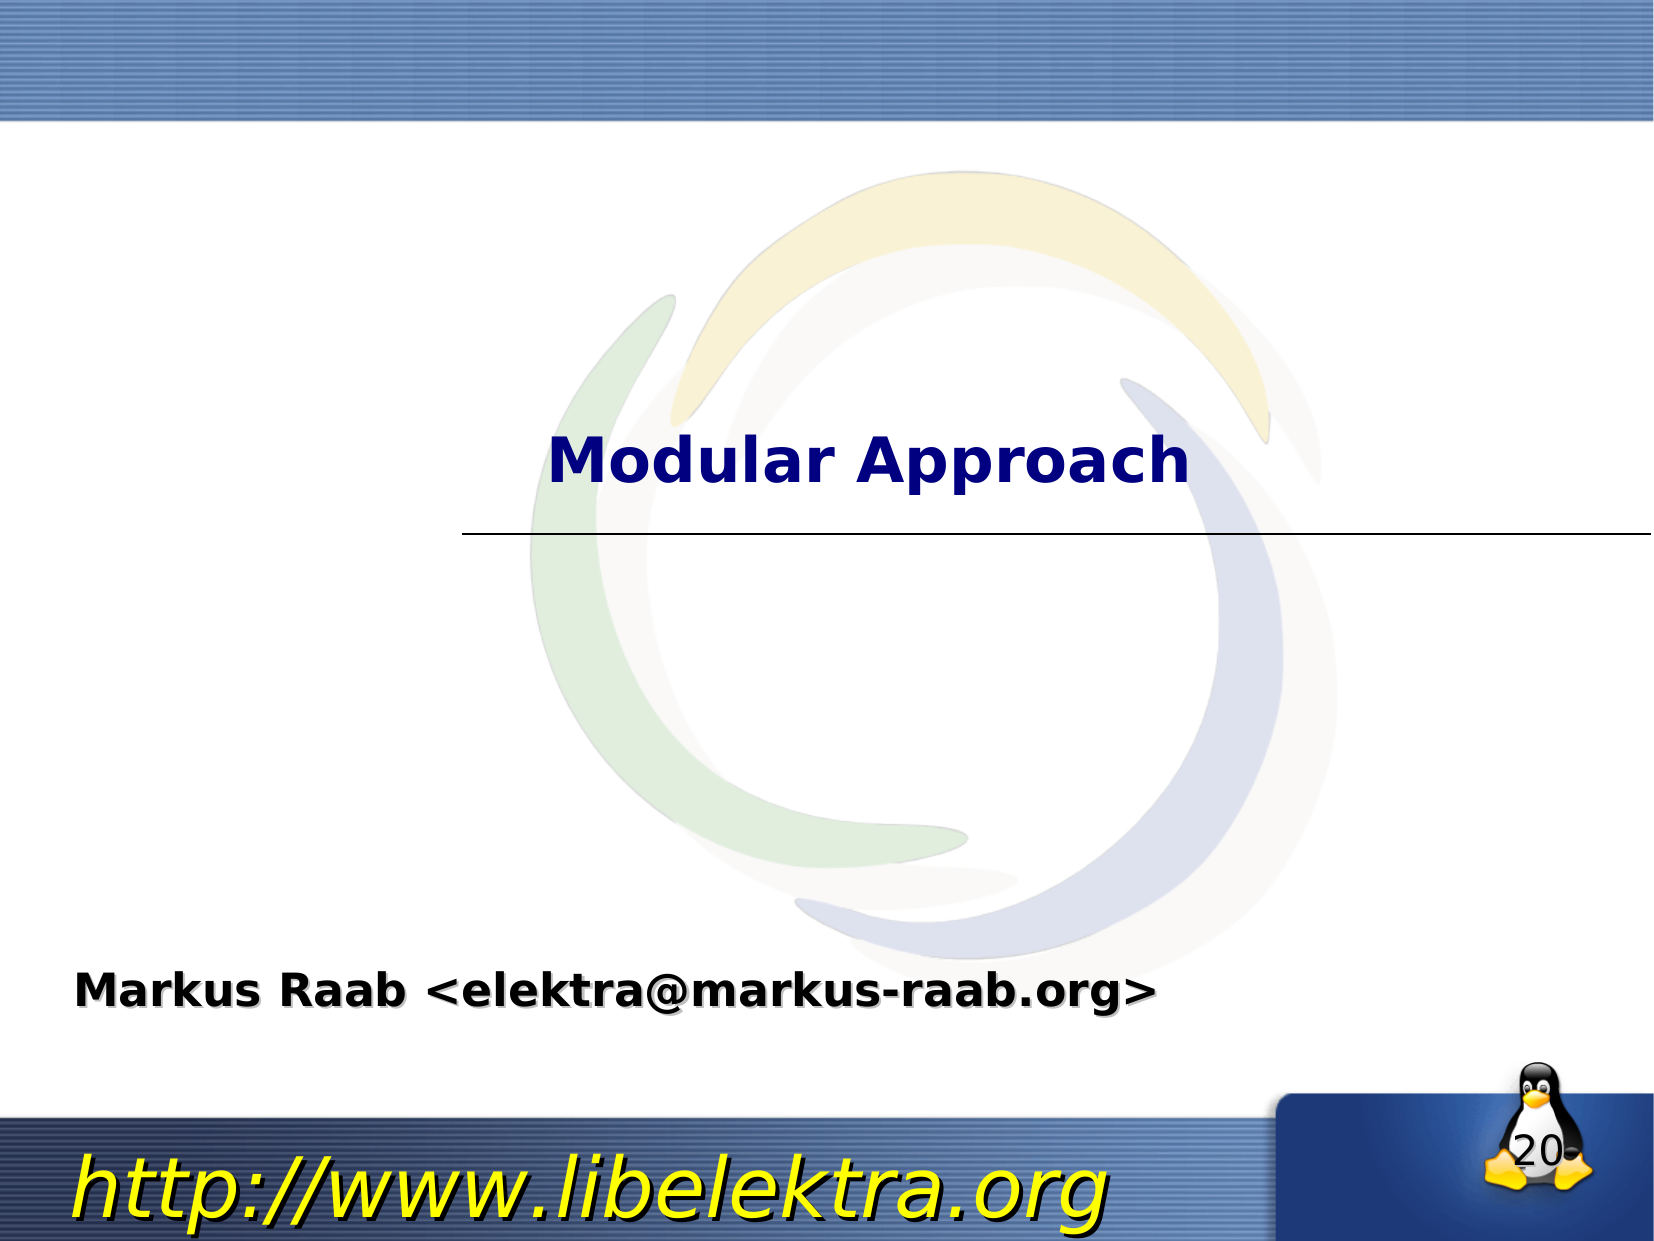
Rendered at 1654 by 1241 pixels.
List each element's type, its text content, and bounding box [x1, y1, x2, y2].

text_box Markus Raab <elektra@markus-raab.org> [58, 953, 1481, 1030]
text_box <Nummer> [1312, 1122, 1565, 1178]
text_box Modular Approach [531, 413, 1434, 511]
picture [0, 0, 1654, 533]
picture [481, 535, 1374, 953]
picture [0, 1061, 1654, 1241]
